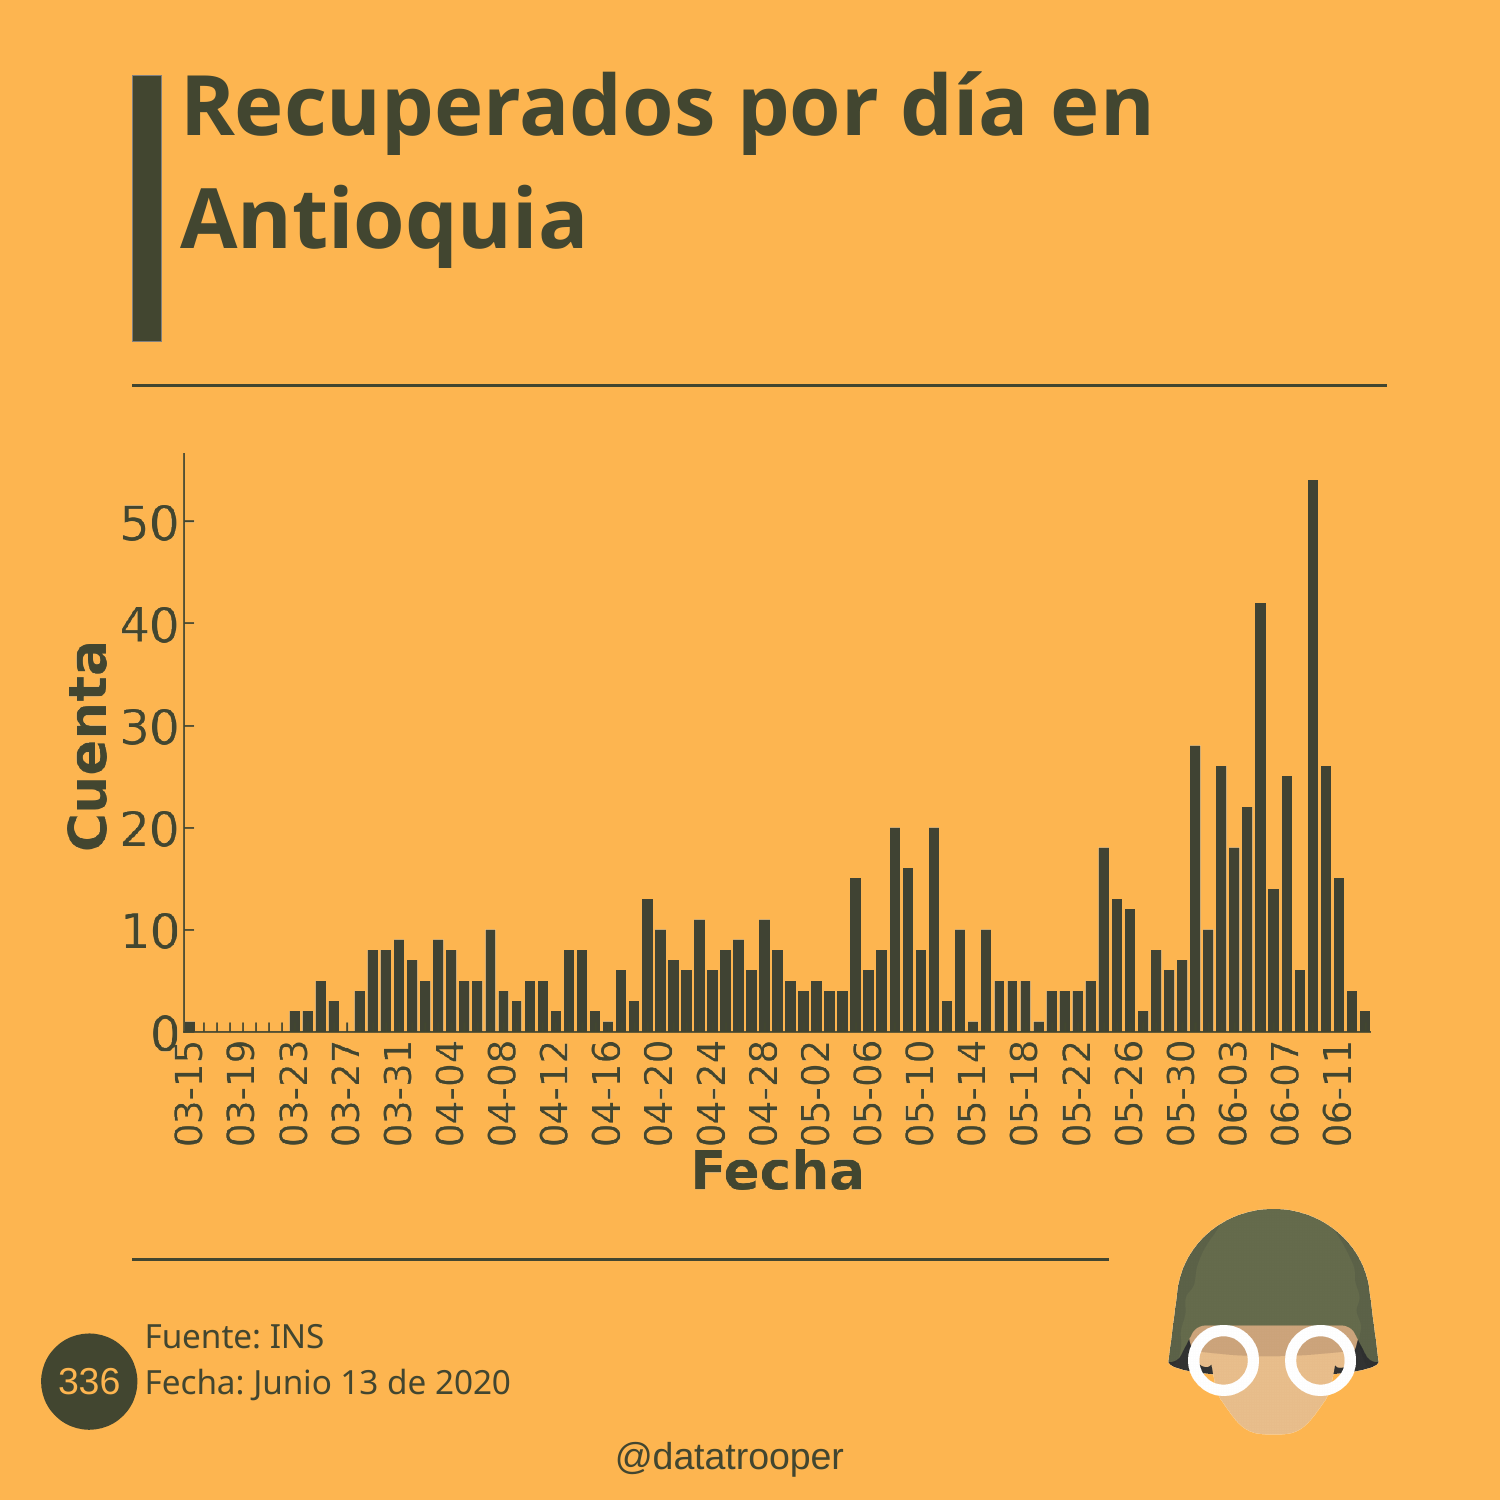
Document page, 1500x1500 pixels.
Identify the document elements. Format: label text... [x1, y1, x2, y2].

picture [63, 453, 1410, 1500]
title Recuperados por día en Antioquia [180, 64, 1351, 255]
